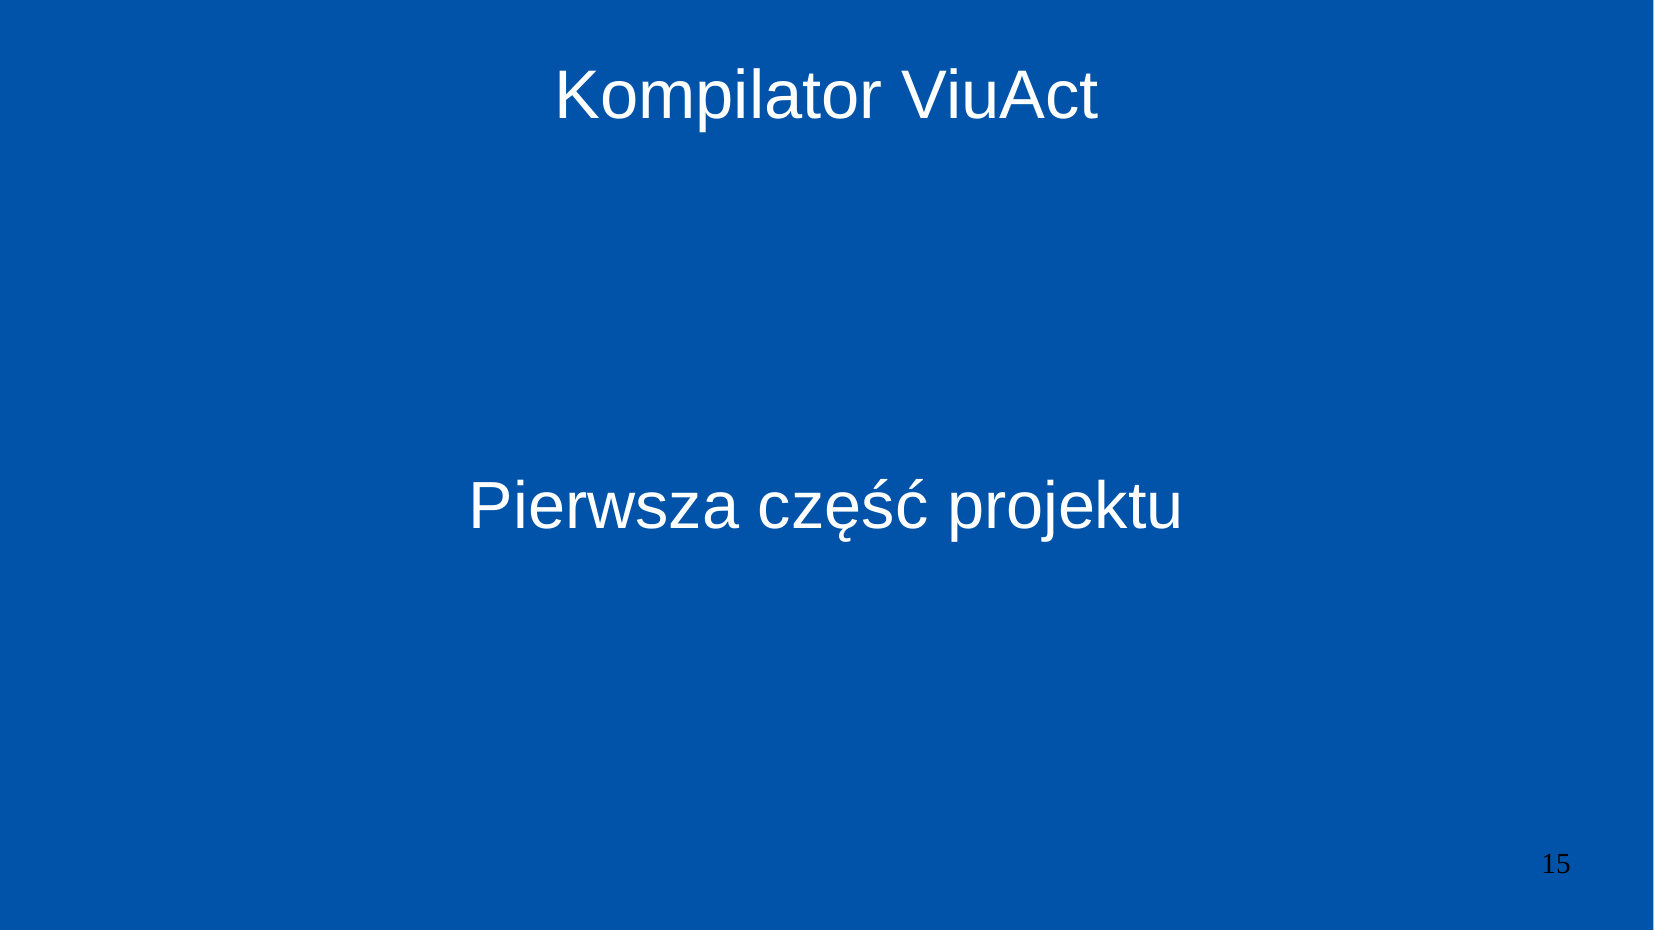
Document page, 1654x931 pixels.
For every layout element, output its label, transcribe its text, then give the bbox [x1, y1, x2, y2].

title Kompilator ViuAct [389, 35, 1264, 154]
subtitle Pierwsza część projektu [389, 231, 1264, 780]
